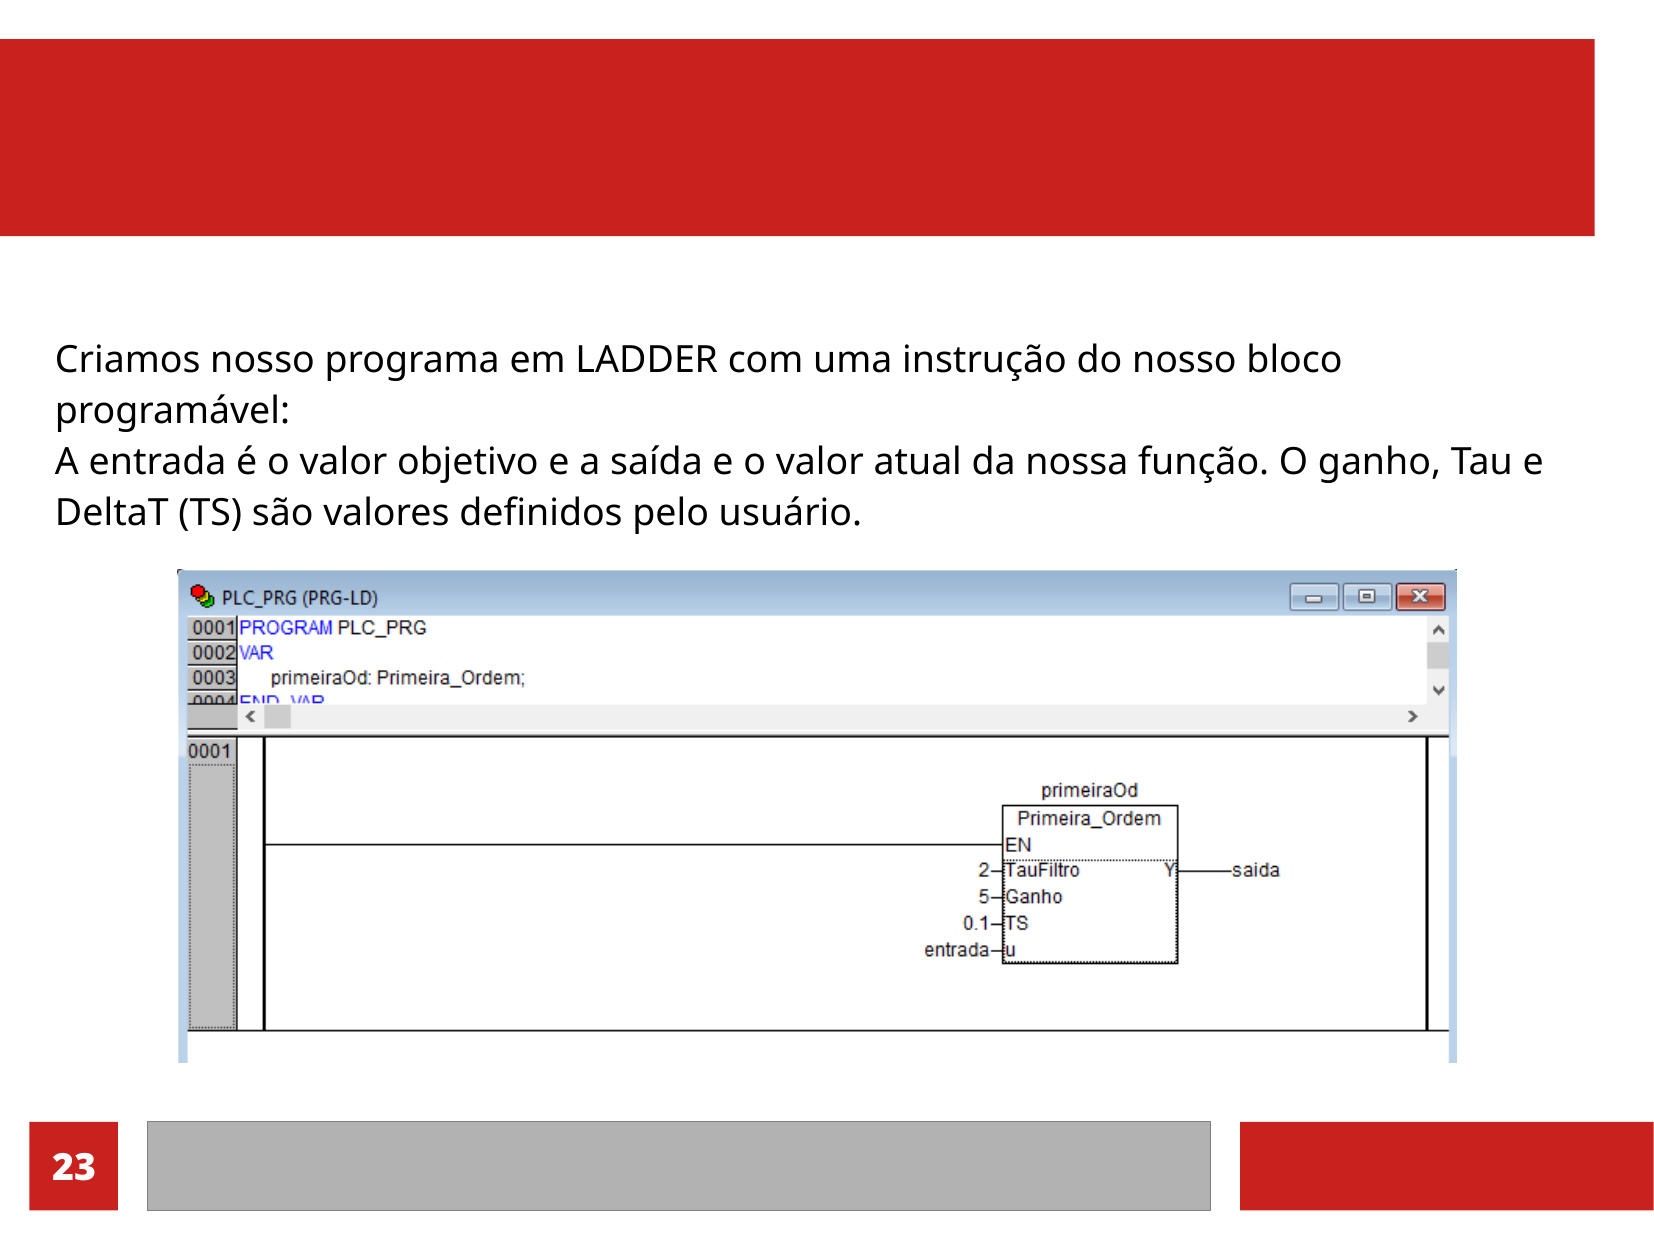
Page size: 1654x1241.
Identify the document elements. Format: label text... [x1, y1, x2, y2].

picture [177, 569, 1457, 1063]
text_box Criamos nosso programa em LADDER com uma instrução do nosso bloco programável: A entrada é o valor objetivo e a saída e o valor atual da nossa função. O ganho, Tau e DeltaT (TS) são valores definidos pelo usuário. [40, 324, 1595, 482]
